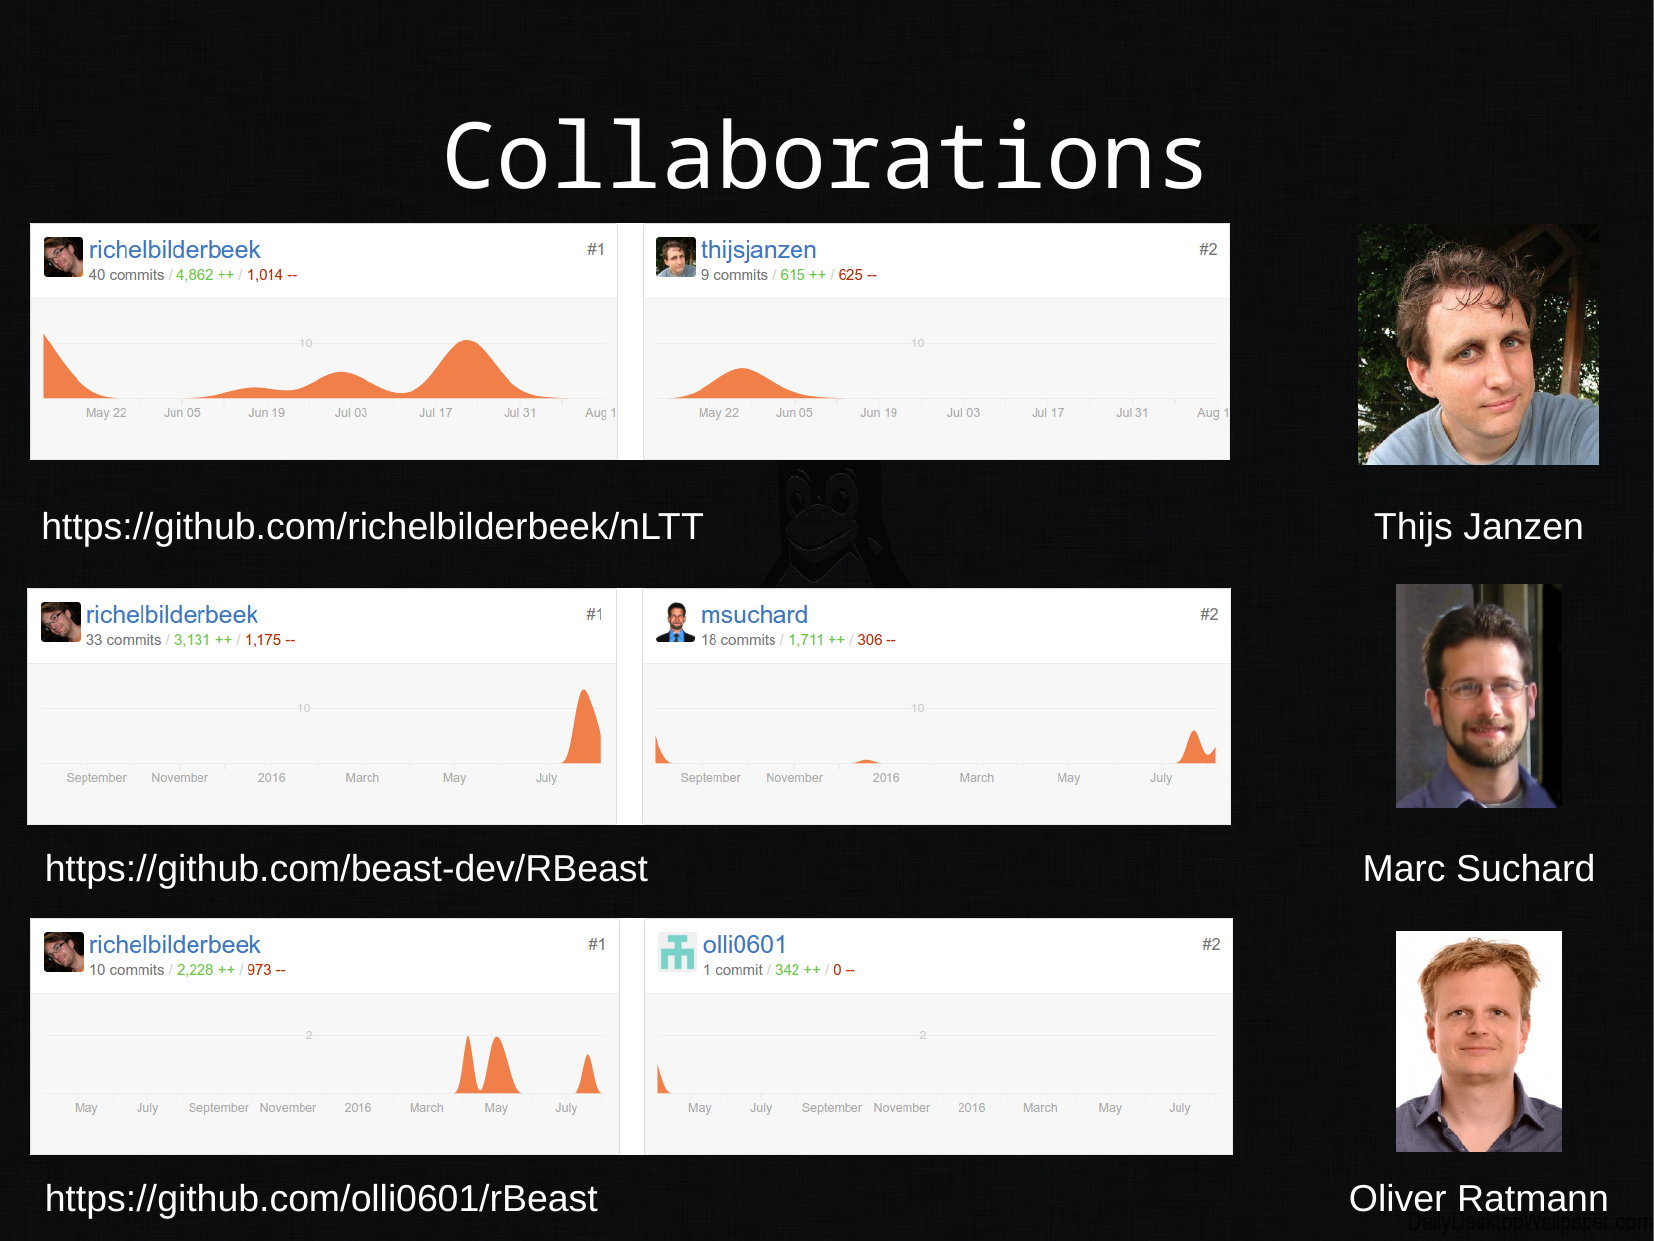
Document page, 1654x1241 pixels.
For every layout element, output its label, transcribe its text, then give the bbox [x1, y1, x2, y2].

picture [0, 0, 1654, 1241]
text_box Oliver Ratmann [1334, 1170, 1624, 1227]
text_box Thijs Janzen [1359, 498, 1599, 556]
title Collaborations [82, 49, 1571, 257]
text_box https://github.com/beast-dev/RBeast [30, 840, 664, 897]
text_box https://github.com/olli0601/rBeast [30, 1170, 614, 1227]
text_box https://github.com/richelbilderbeek/nLTT [26, 498, 719, 556]
text_box Marc Suchard [1347, 840, 1611, 897]
